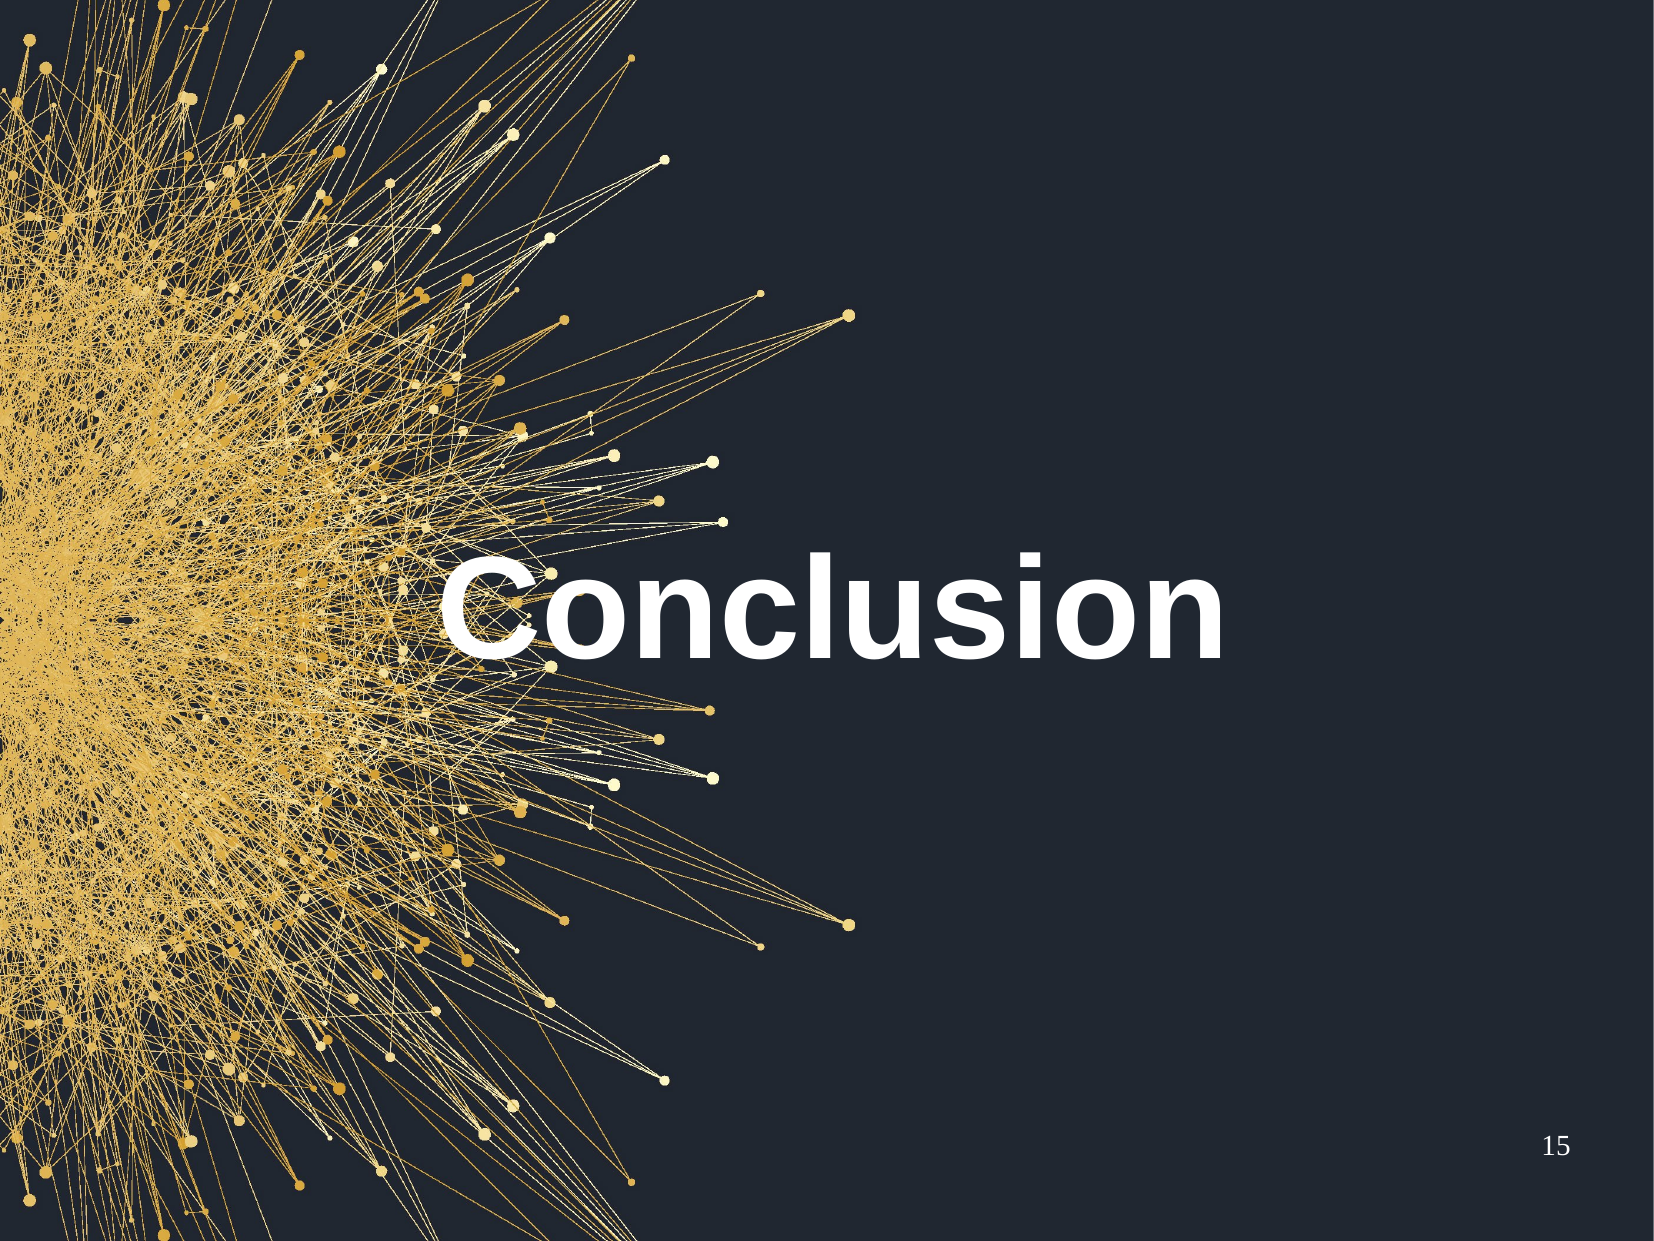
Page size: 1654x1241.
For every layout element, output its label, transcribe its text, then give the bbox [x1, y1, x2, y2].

picture [0, 0, 1654, 1241]
title Conclusion [23, 259, 1642, 957]
